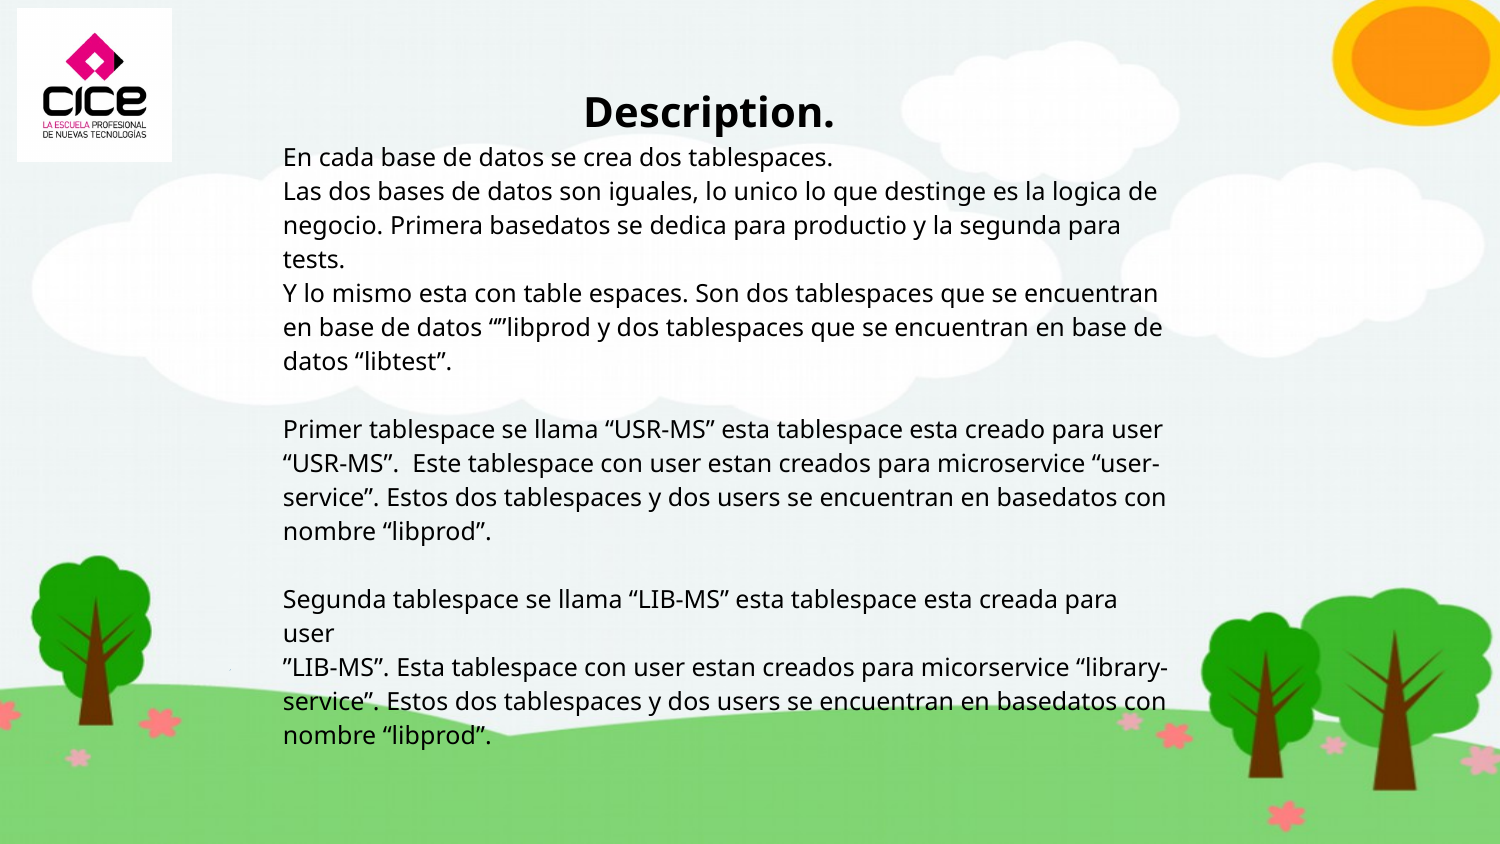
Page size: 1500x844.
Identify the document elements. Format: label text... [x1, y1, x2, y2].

picture [0, 0, 1500, 844]
title Description. En cada base de datos se crea dos tablespaces. Las dos bases de datos son iguales, lo unico lo que destinge es la logica de negocio. Primera basedatos se dedica para productio y la segunda para tests. Y lo mismo esta con table espaces. Son dos tablespaces que se encuentran en base de datos “”libprod y dos tablespaces que se encuentran en base de datos “libtest”. Primer tablespace se llama “USR-MS” esta tablespace esta creado para user “USR-MS”. Este tablespace con user estan creados para microservice “user-service”. Estos dos tablespaces y dos users se encuentran en basedatos con nombre “libprod”. Segunda tablespace se llama “LIB-MS” esta tablespace esta creada para user ”LIB-MS”. Esta tablespace con user estan creados para micorservice “library-service”. Estos dos tablespaces y dos users se encuentran en basedatos con nombre “libprod”. [282, 174, 1171, 661]
